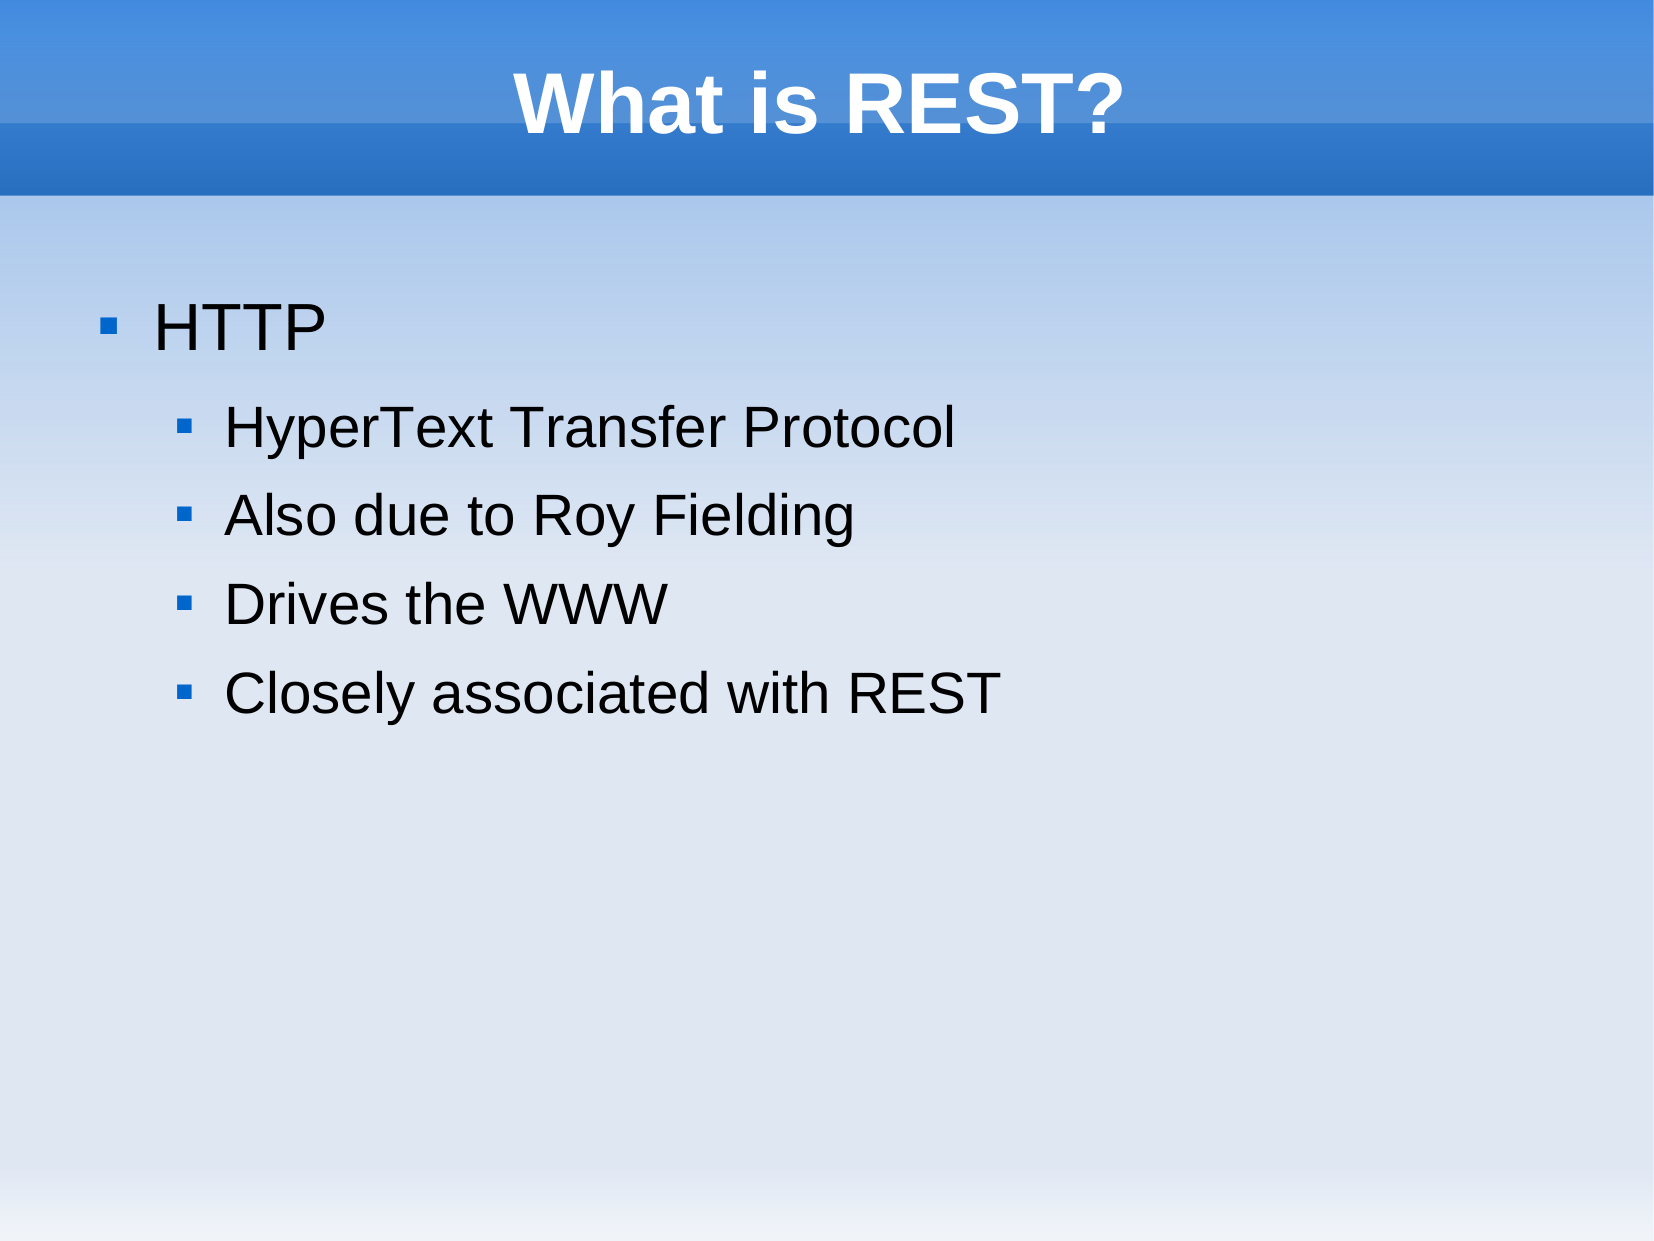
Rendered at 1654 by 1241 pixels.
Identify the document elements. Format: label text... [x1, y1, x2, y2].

picture [0, 0, 1654, 1241]
list HTTP HyperText Transfer Protocol Also due to Roy Fielding Drives the WWW Closely associated with REST [82, 290, 1571, 1109]
title What is REST? [76, 0, 1565, 208]
